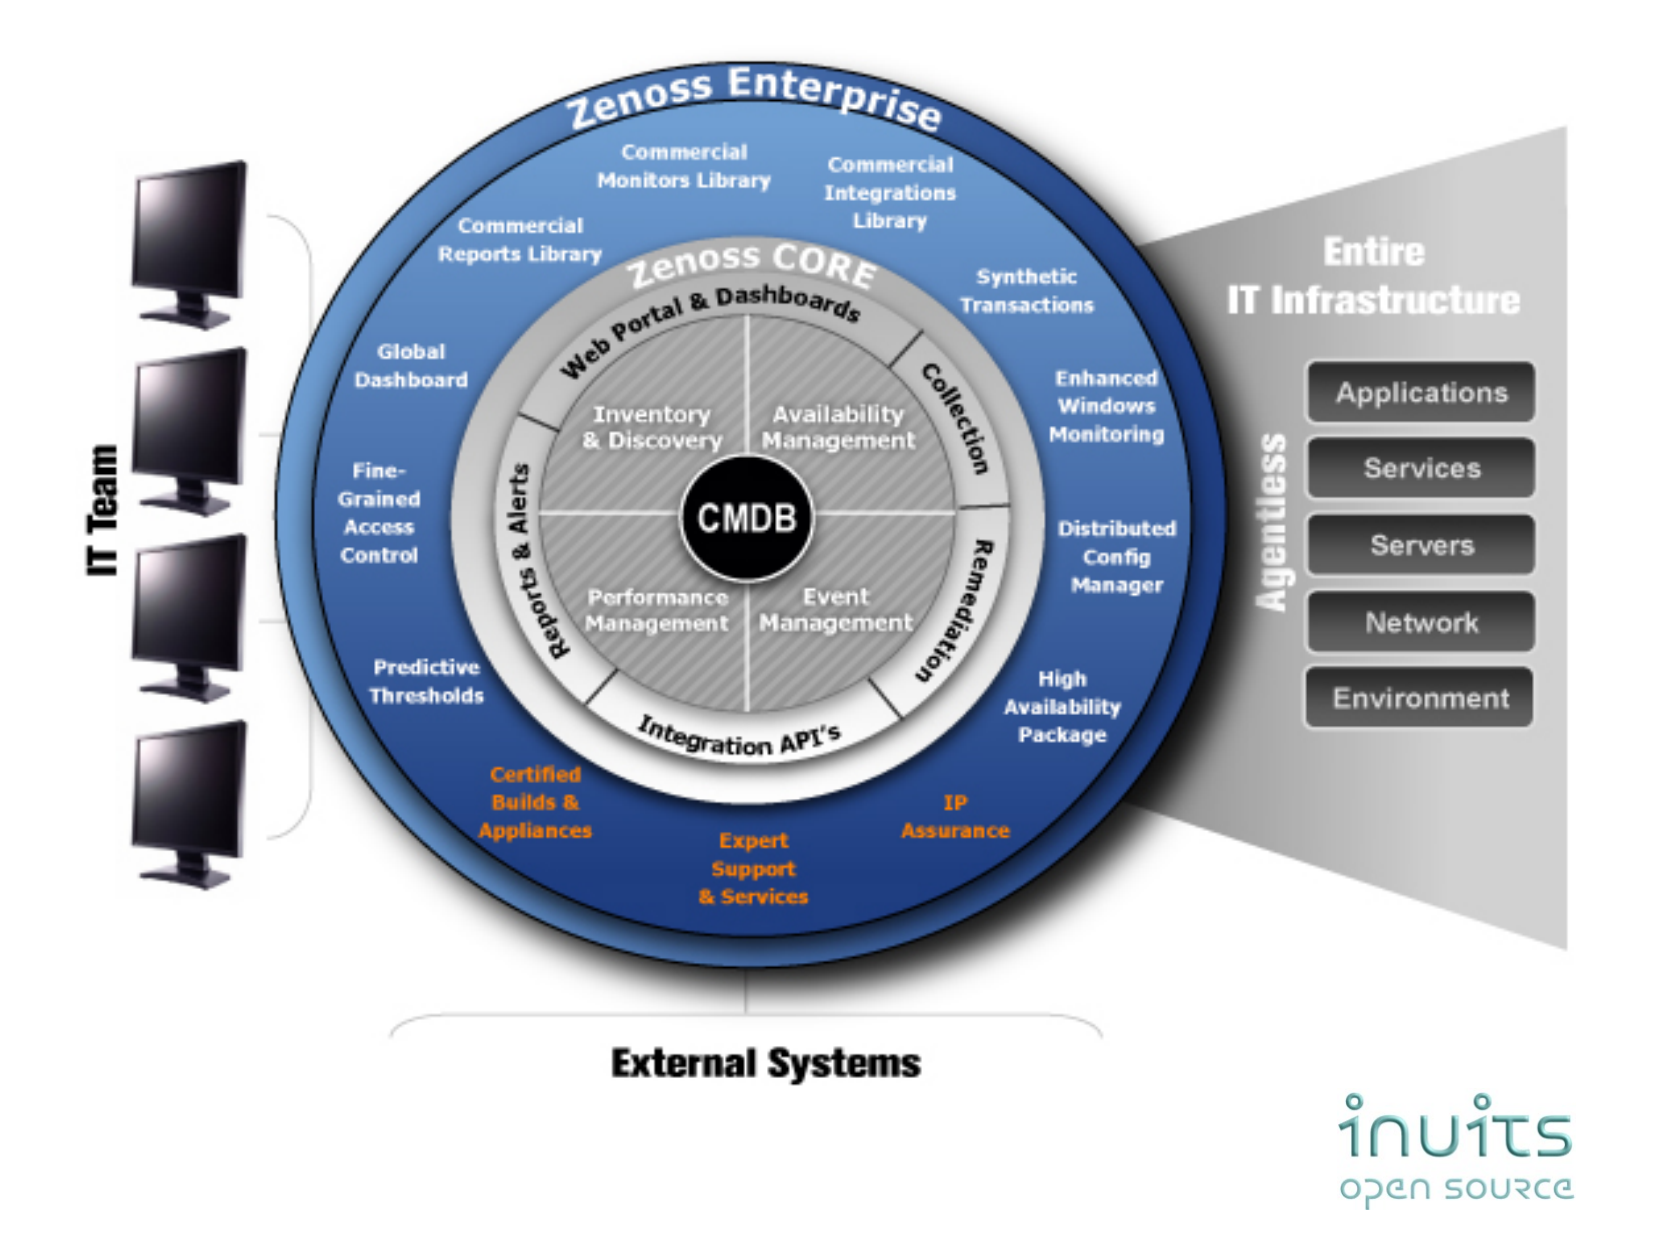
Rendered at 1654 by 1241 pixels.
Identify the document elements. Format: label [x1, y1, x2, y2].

picture [75, 37, 1576, 1210]
